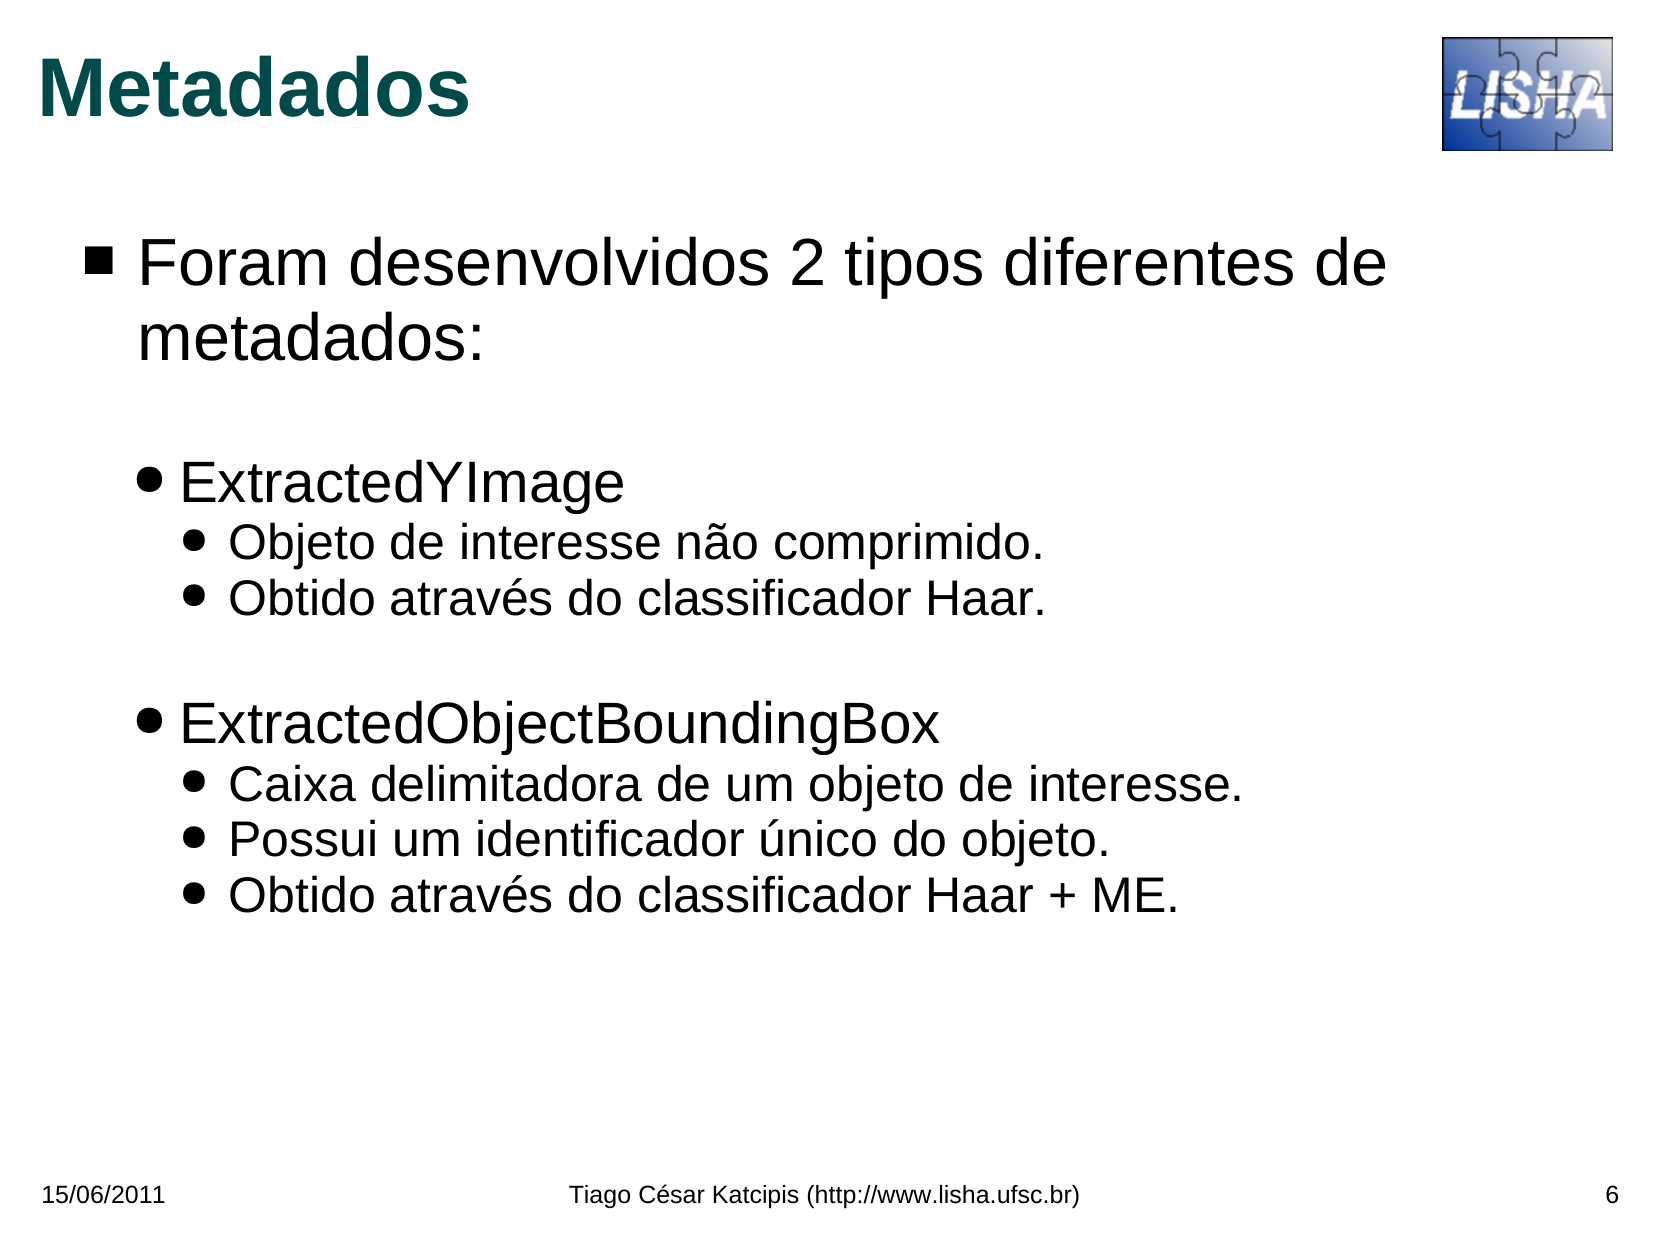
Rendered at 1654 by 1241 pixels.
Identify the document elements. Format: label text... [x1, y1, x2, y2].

title Metadados [37, 37, 1426, 151]
list Foram desenvolvidos 2 tipos diferentes de metadados: ExtractedYImage Objeto de interesse não comprimido. Obtido através do classificador Haar. ExtractedObjectBoundingBox Caixa delimitadora de um objeto de interesse. Possui um identificador único do objeto. Obtido através do classificador Haar + ME. [37, 225, 1613, 1163]
picture [1442, 37, 1613, 151]
